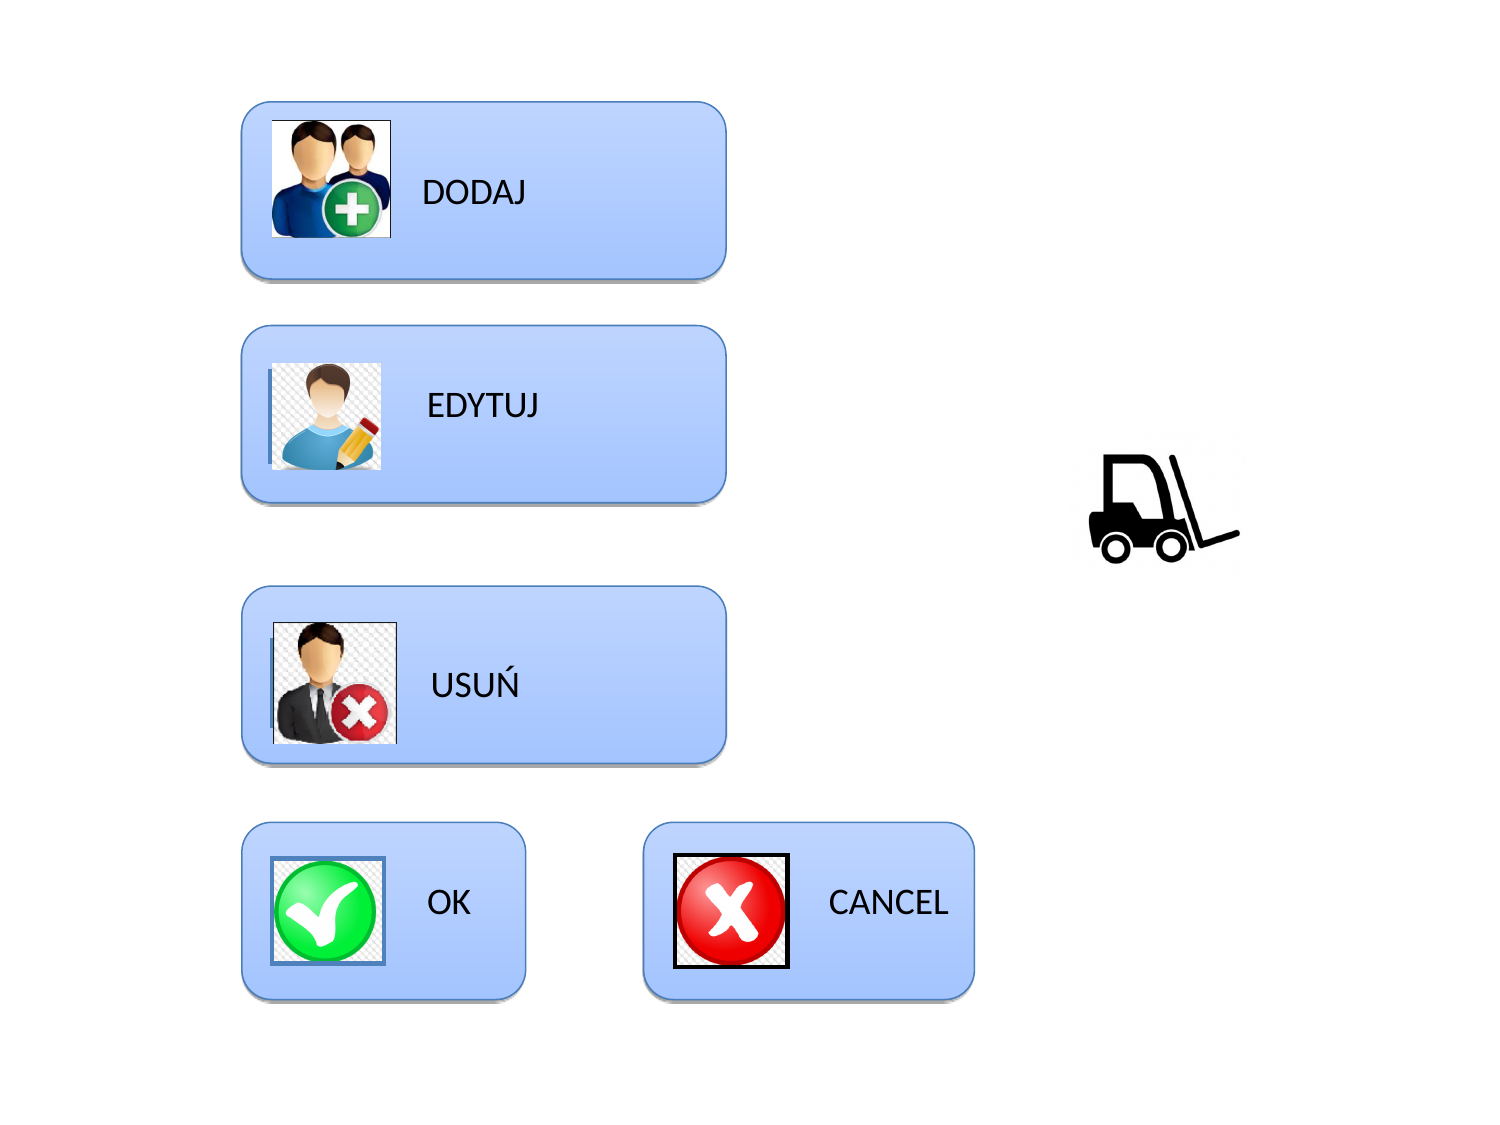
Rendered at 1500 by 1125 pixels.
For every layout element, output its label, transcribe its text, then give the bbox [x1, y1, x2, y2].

text_box EDYTUJ [411, 372, 779, 434]
text_box DODAJ [407, 160, 774, 221]
text_box [241, 586, 727, 764]
text_box USUŃ [415, 652, 782, 714]
picture [273, 860, 382, 962]
picture [272, 120, 391, 238]
text_box [241, 325, 727, 503]
picture [1068, 431, 1246, 574]
picture [272, 363, 381, 470]
text_box [241, 822, 526, 1000]
picture [676, 856, 786, 966]
text_box OK [412, 869, 502, 931]
text_box CANCEL [813, 869, 987, 931]
text_box [643, 822, 975, 1000]
picture [273, 622, 397, 744]
text_box [241, 101, 727, 280]
